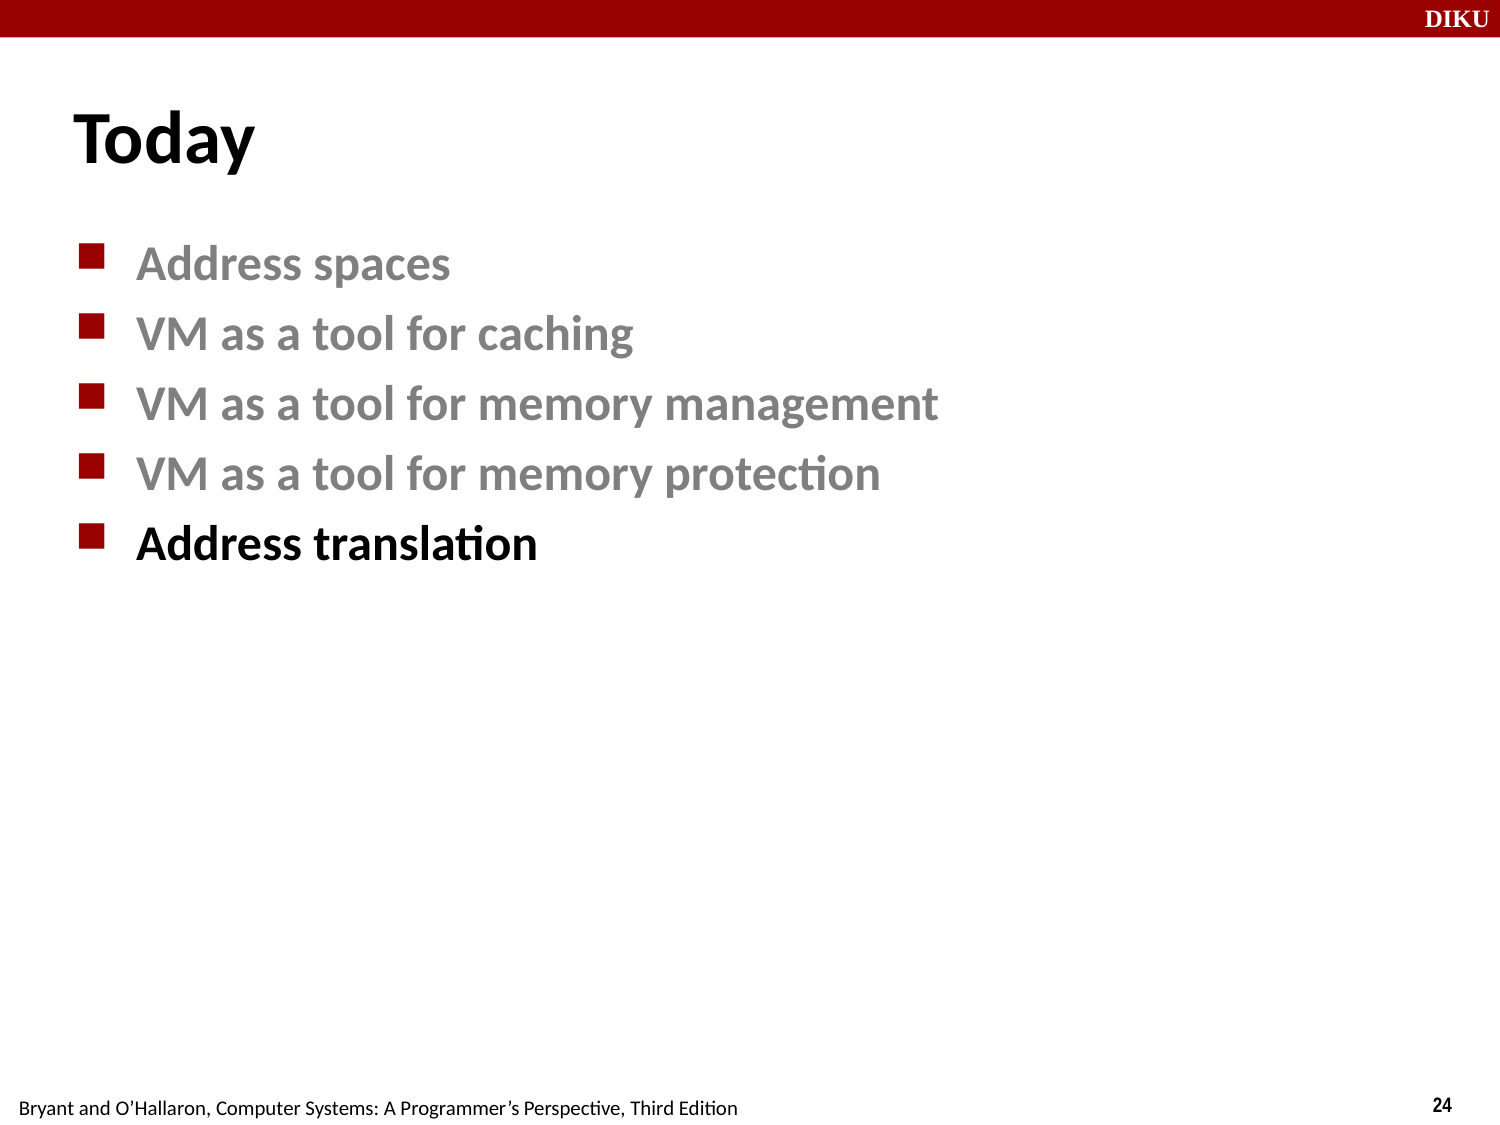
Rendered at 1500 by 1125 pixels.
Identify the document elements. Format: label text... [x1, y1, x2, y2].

text_box Today [58, 71, 1304, 197]
text_box Address spaces VM as a tool for caching VM as a tool for memory management VM as a tool for memory protection Address translation [65, 223, 1361, 1039]
